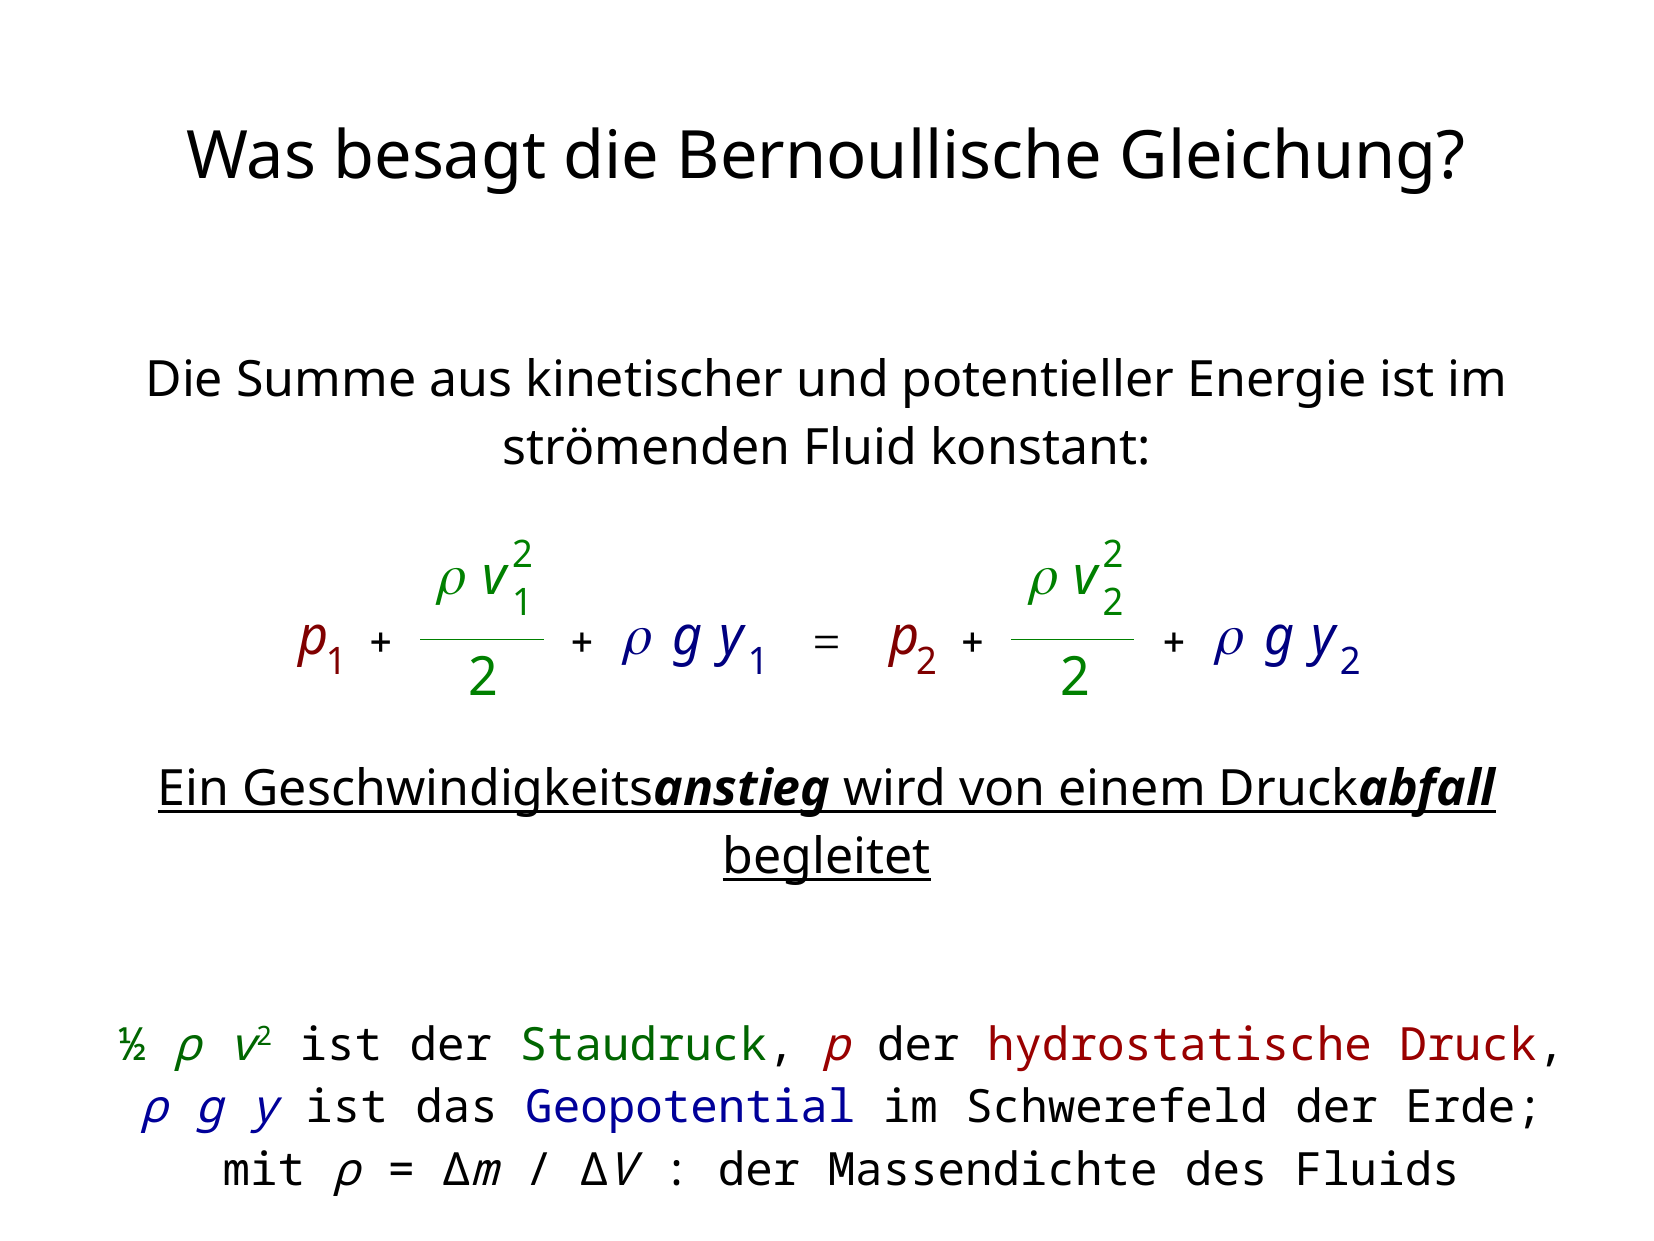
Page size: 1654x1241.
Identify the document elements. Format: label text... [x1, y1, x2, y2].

text_box ½ ρ v2 ist der Staudruck, p der hydrostatische Druck, ρ g y ist das Geopotential im Schwerefeld der Erde; mit ρ = Δm / ΔV : der Massendichte des Fluids [88, 1003, 1595, 1180]
subtitle Die Summe aus kinetischer und potentieller Energie ist im strömenden Fluid konstant: Ein Geschwindigkeitsanstieg wird von einem Druckabfall begleitet [82, 290, 1571, 1010]
chart [289, 531, 1364, 710]
title Was besagt die Bernoullische Gleichung? [82, 49, 1571, 257]
